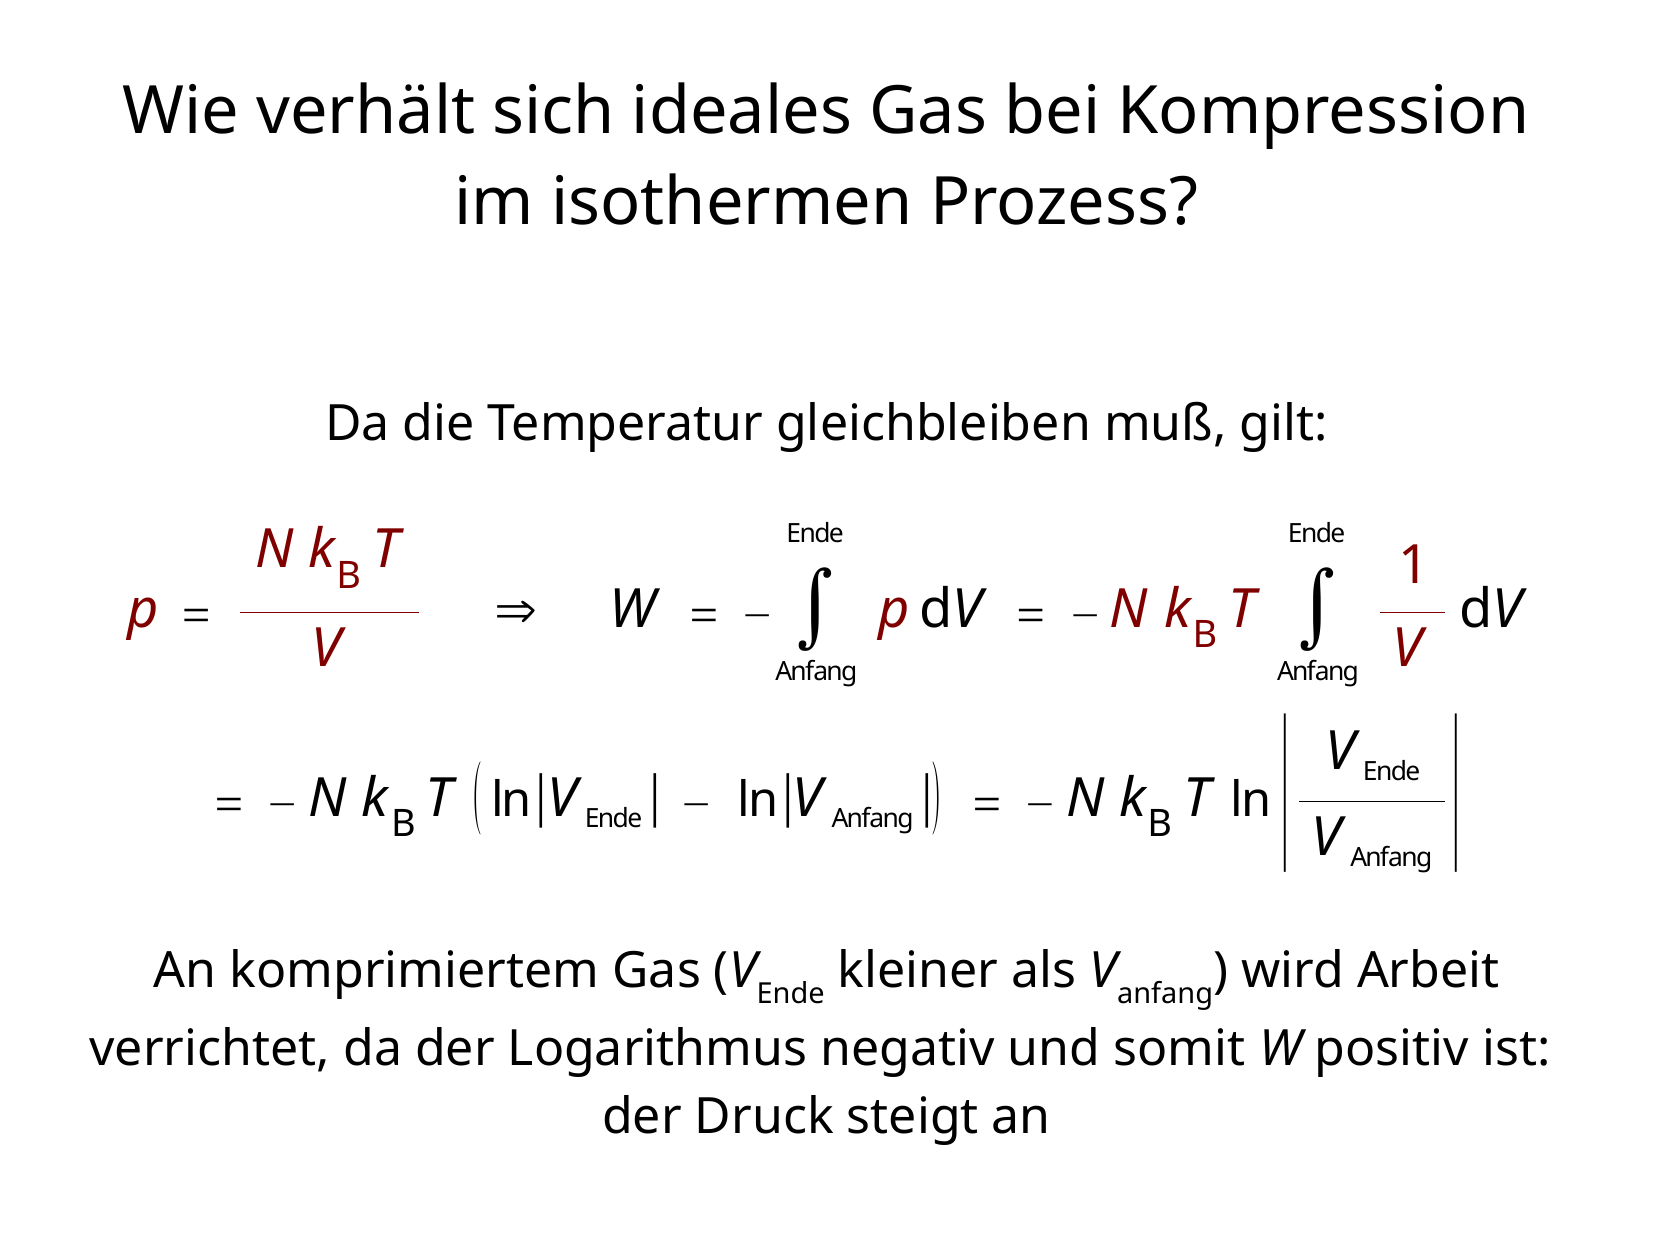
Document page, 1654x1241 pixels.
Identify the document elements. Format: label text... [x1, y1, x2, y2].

subtitle Da die Temperatur gleichbleiben muß, gilt: An komprimiertem Gas (VEnde kleiner als Vanfang) wird Arbeit verrichtet, da der Logarithmus negativ und somit W positiv ist: der Druck steigt an [82, 397, 1571, 1138]
title Wie verhält sich ideales Gas bei Kompression im isothermen Prozess? [82, 49, 1571, 257]
chart [117, 516, 1536, 878]
